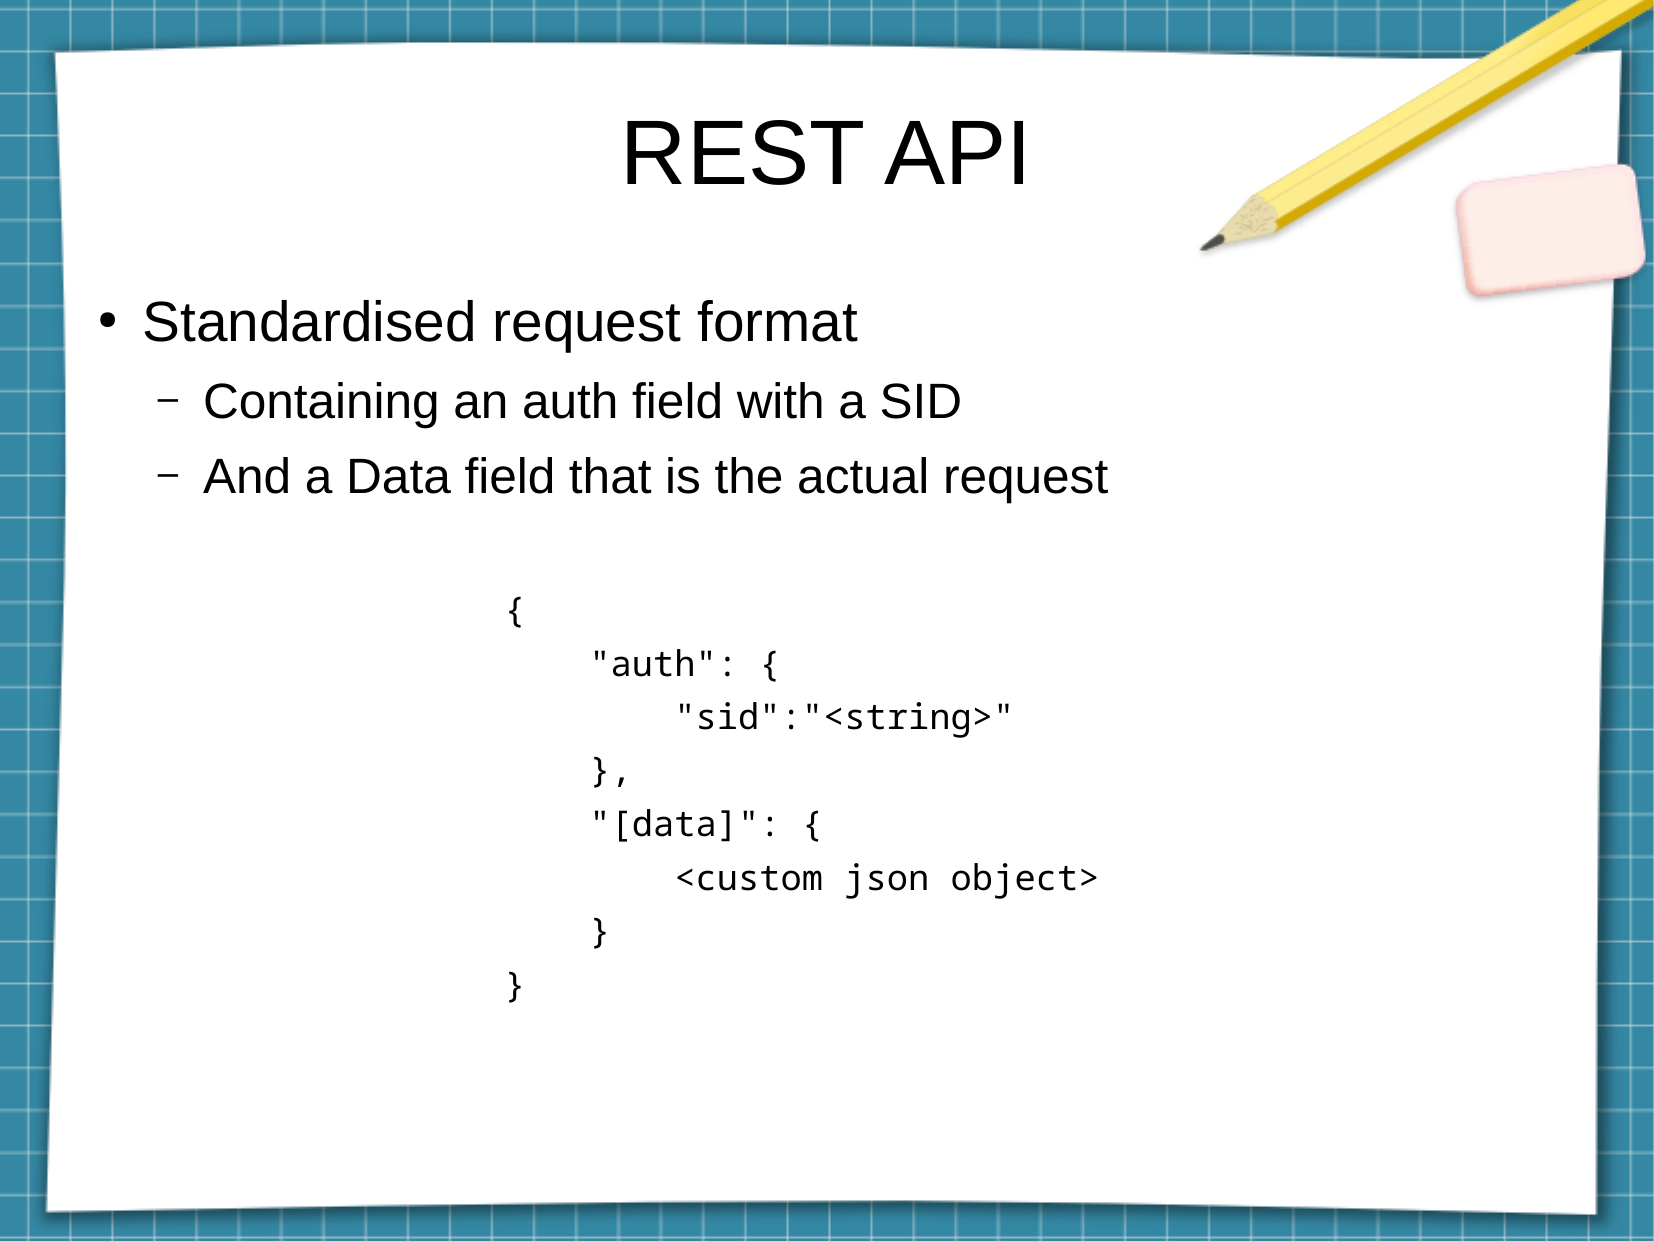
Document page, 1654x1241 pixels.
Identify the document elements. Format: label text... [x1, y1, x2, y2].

picture [0, 0, 1654, 1241]
title REST API [82, 49, 1571, 257]
list Standardised request format Containing an auth field with a SID And a Data field that is the actual request { "auth": { "sid":"<string>" }, "[data]": { <custom json object> } } [82, 290, 1571, 1010]
